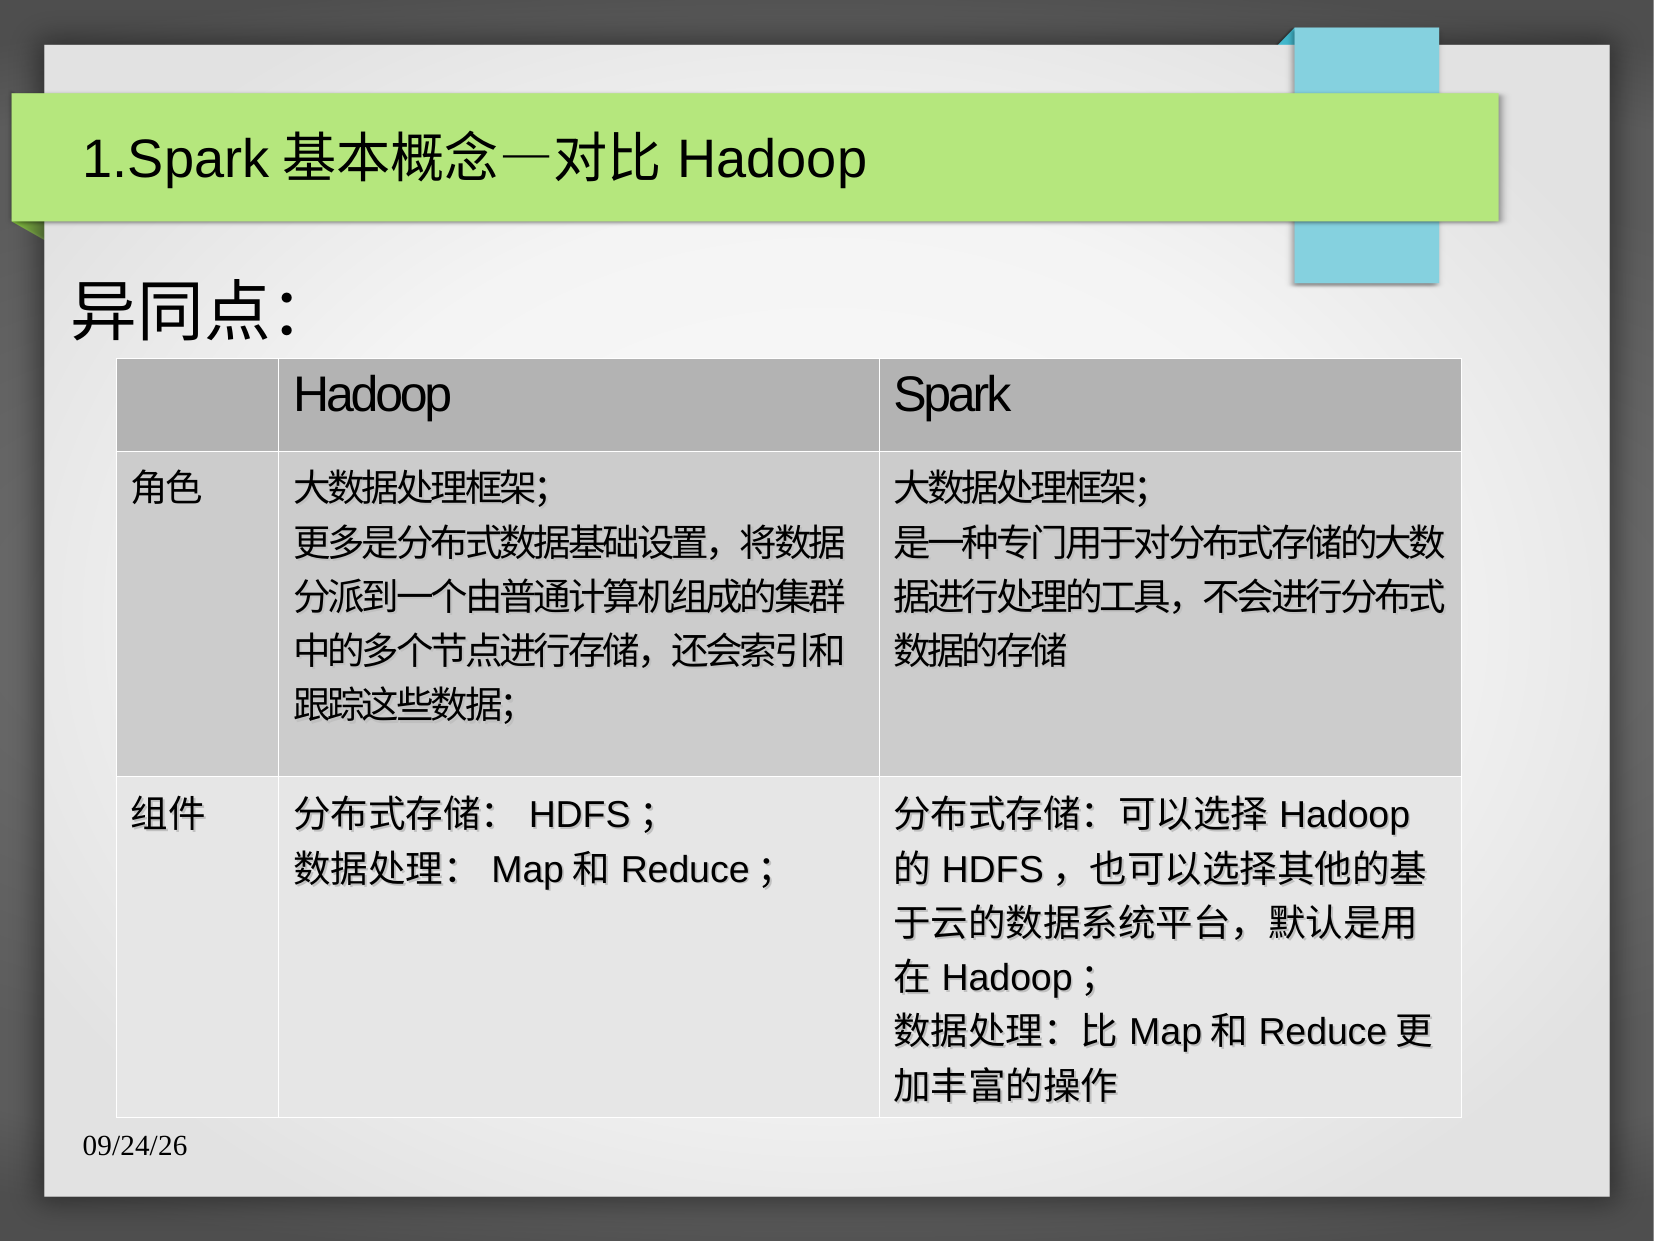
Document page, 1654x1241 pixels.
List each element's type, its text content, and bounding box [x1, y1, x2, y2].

table_cell 分布式存储：可以选择Hadoop的HDFS，也可以选择其他的基于云的数据系统平台，默认是用在Hadoop； 数据处理：比Map和Reduce更加丰富的操作 [880, 777, 1461, 1117]
picture [0, 0, 1654, 1241]
table_cell 大数据处理框架； 是一种专门用于对分布式存储的大数据进行处理的工具，不会进行分布式数据的存储 [880, 452, 1461, 776]
title 1.Spark基本概念—对比Hadoop [82, 94, 1264, 213]
table_header Hadoop [279, 359, 879, 451]
table_cell 大数据处理框架； 更多是分布式数据基础设置，将数据分派到一个由普通计算机组成的集群中的多个节点进行存储，还会索引和跟踪这些数据； [279, 452, 879, 776]
table_header Spark [880, 359, 1461, 451]
table_header [117, 359, 278, 451]
table_cell 组件 [117, 777, 278, 1117]
table_cell 角色 [117, 452, 278, 776]
subtitle 异同点： [70, 255, 1560, 431]
table_cell 分布式存储：HDFS； 数据处理：Map和Reduce； [279, 777, 879, 1117]
